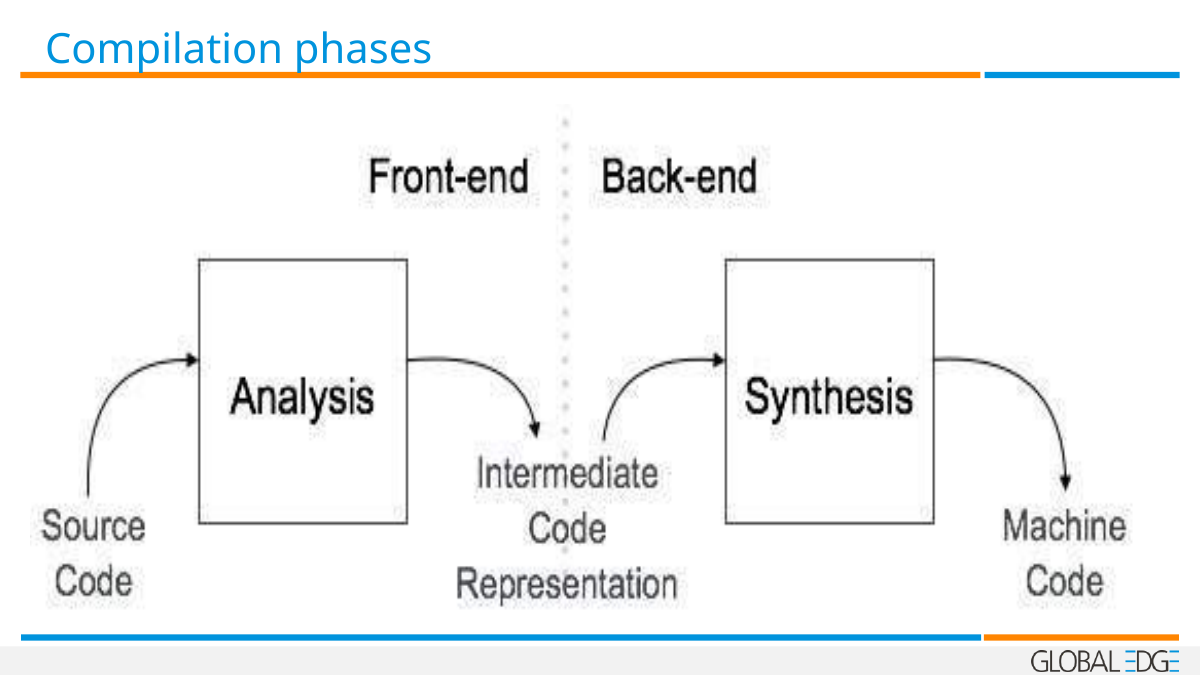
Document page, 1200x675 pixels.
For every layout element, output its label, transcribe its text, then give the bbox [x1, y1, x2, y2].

picture [1031, 650, 1179, 672]
picture [30, 104, 1141, 616]
title Compilation phases [45, 14, 1120, 79]
